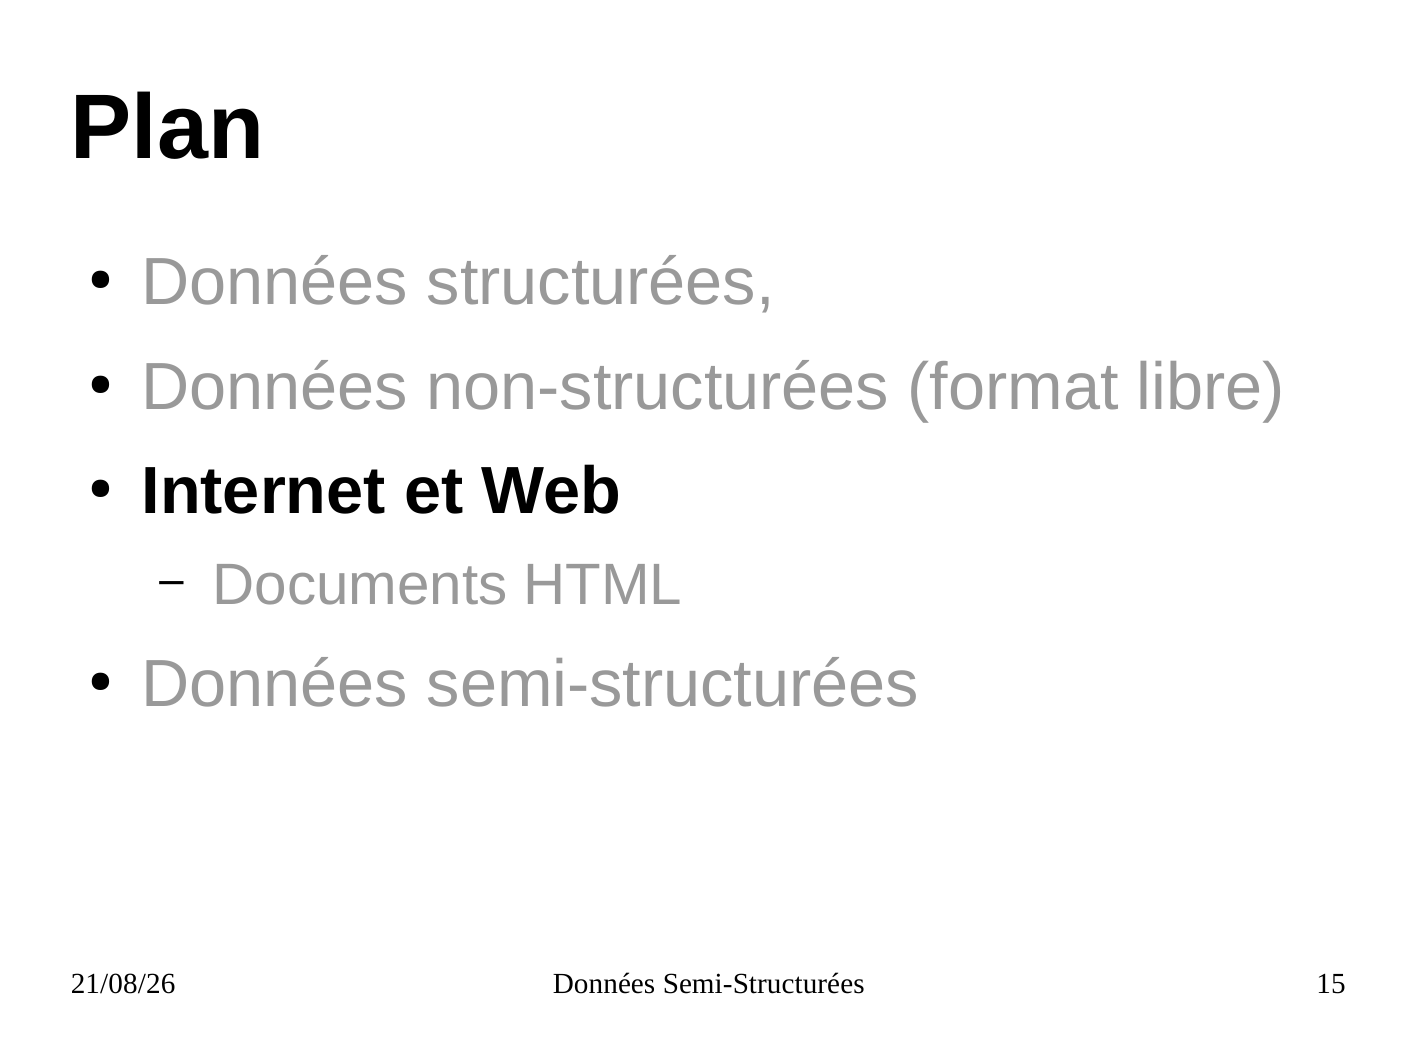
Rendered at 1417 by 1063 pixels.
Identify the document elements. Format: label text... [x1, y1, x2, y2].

list Données structurées, Données non-structurées (format libre) Internet et Web Documents HTML Données semi-structurées [70, 244, 1346, 925]
title Plan [70, 42, 1346, 212]
